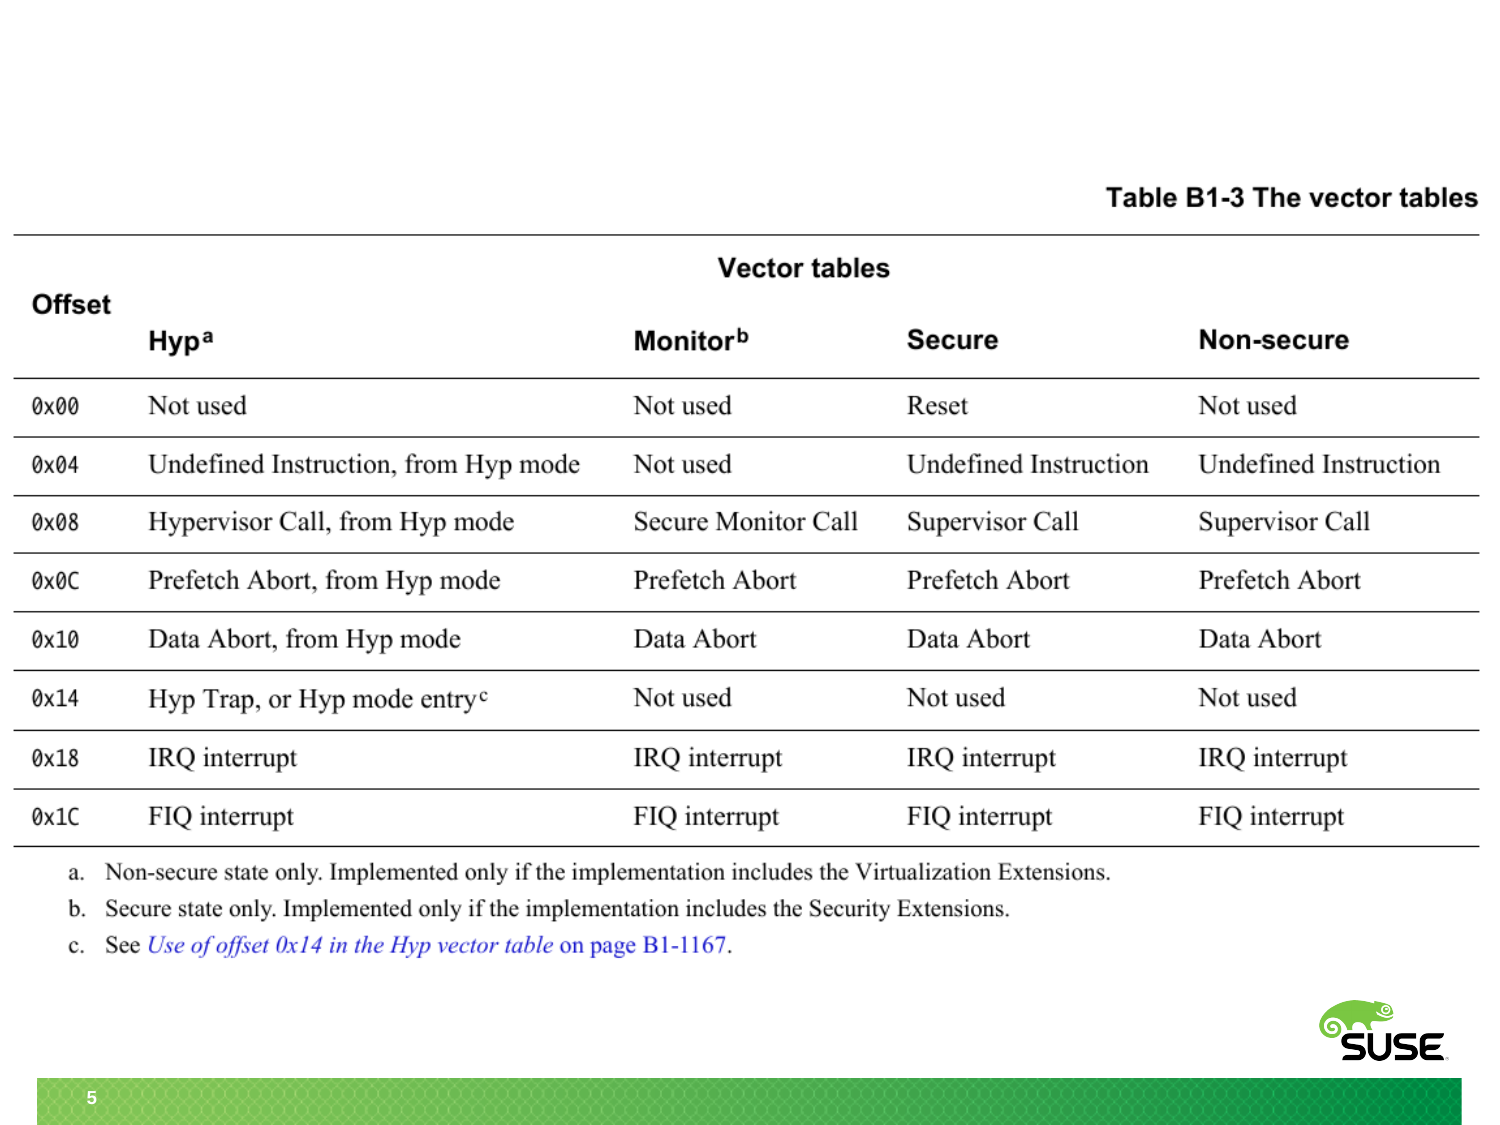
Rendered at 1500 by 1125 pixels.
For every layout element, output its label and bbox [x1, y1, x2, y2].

picture [1319, 1000, 1449, 1061]
picture [37, 1078, 1462, 1125]
picture [2, 151, 1500, 975]
